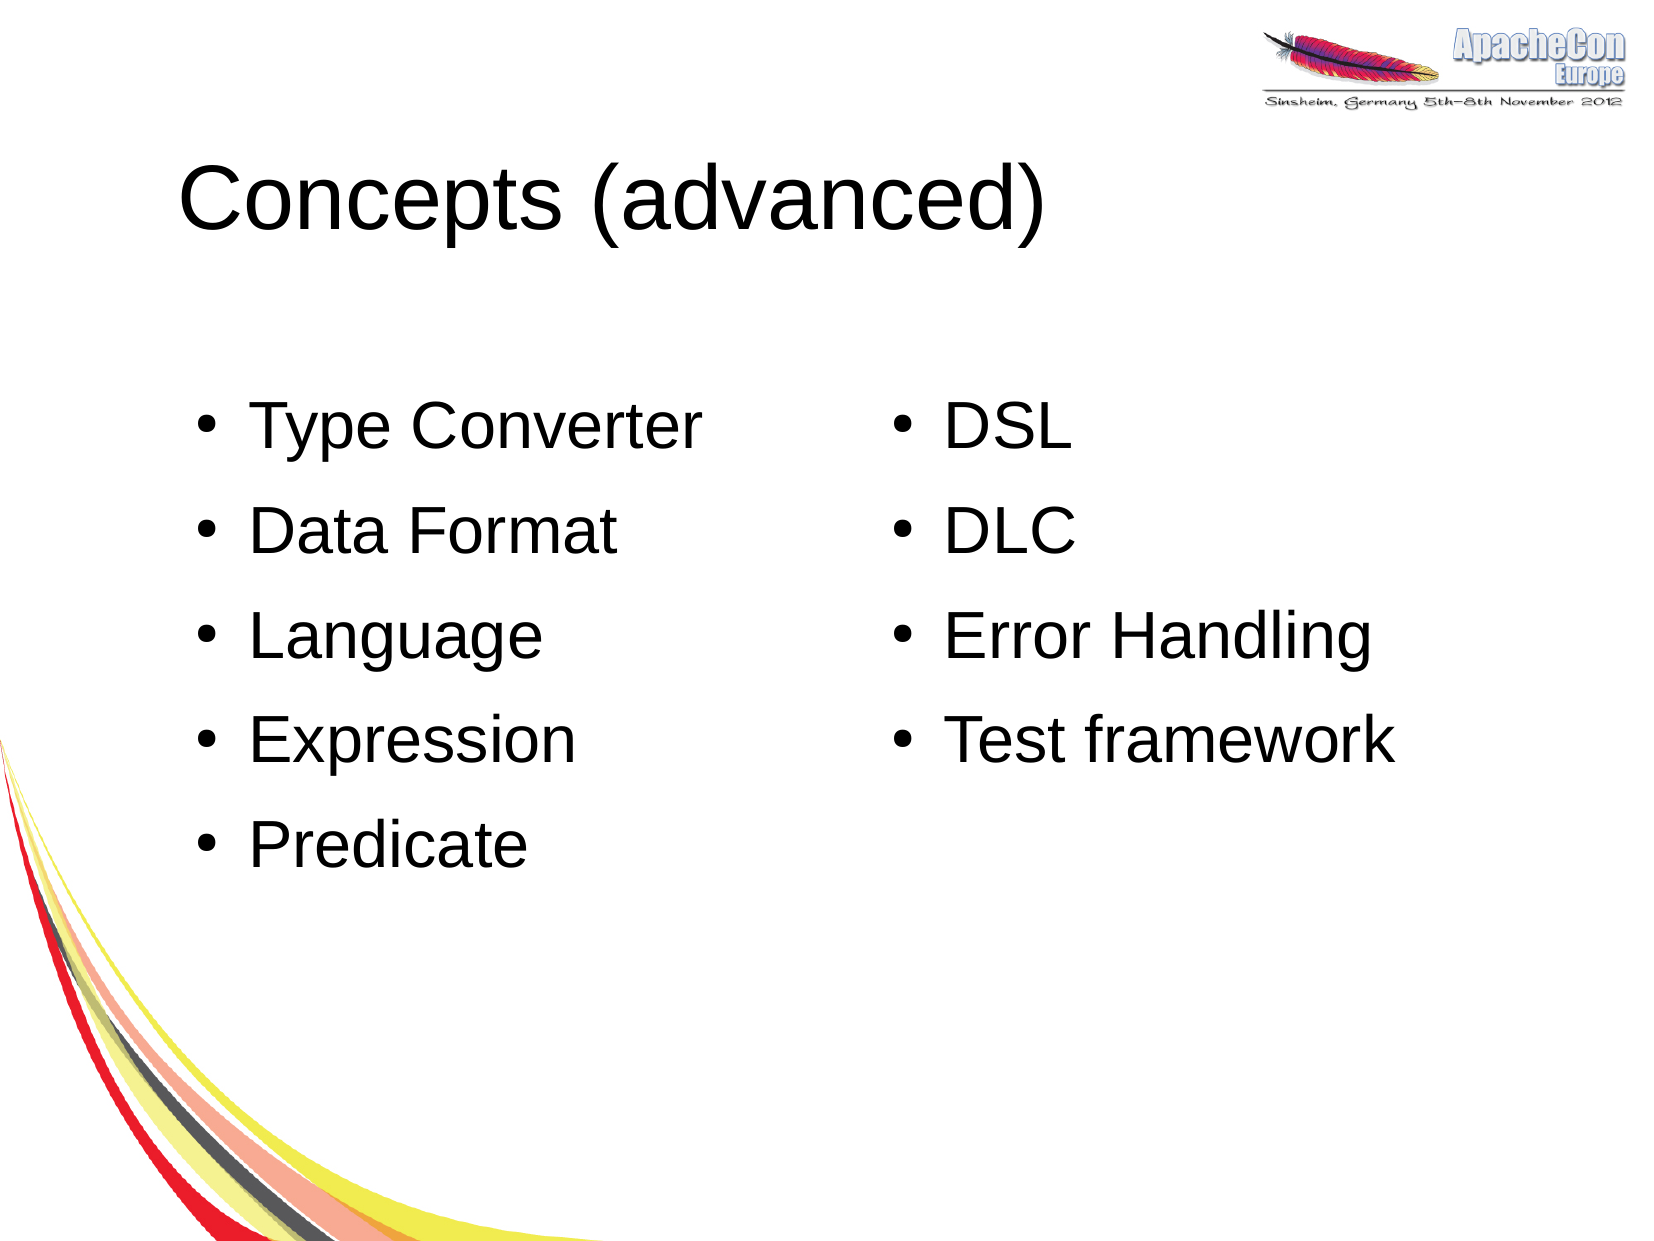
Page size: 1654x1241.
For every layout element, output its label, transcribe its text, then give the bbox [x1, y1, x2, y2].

list DSL DLC Error Handling Test framework [873, 283, 1536, 1003]
list Type Converter Data Format Language Expression Predicate [177, 283, 840, 1092]
title Concepts (advanced) [177, 141, 1536, 254]
picture [0, 0, 1654, 1241]
